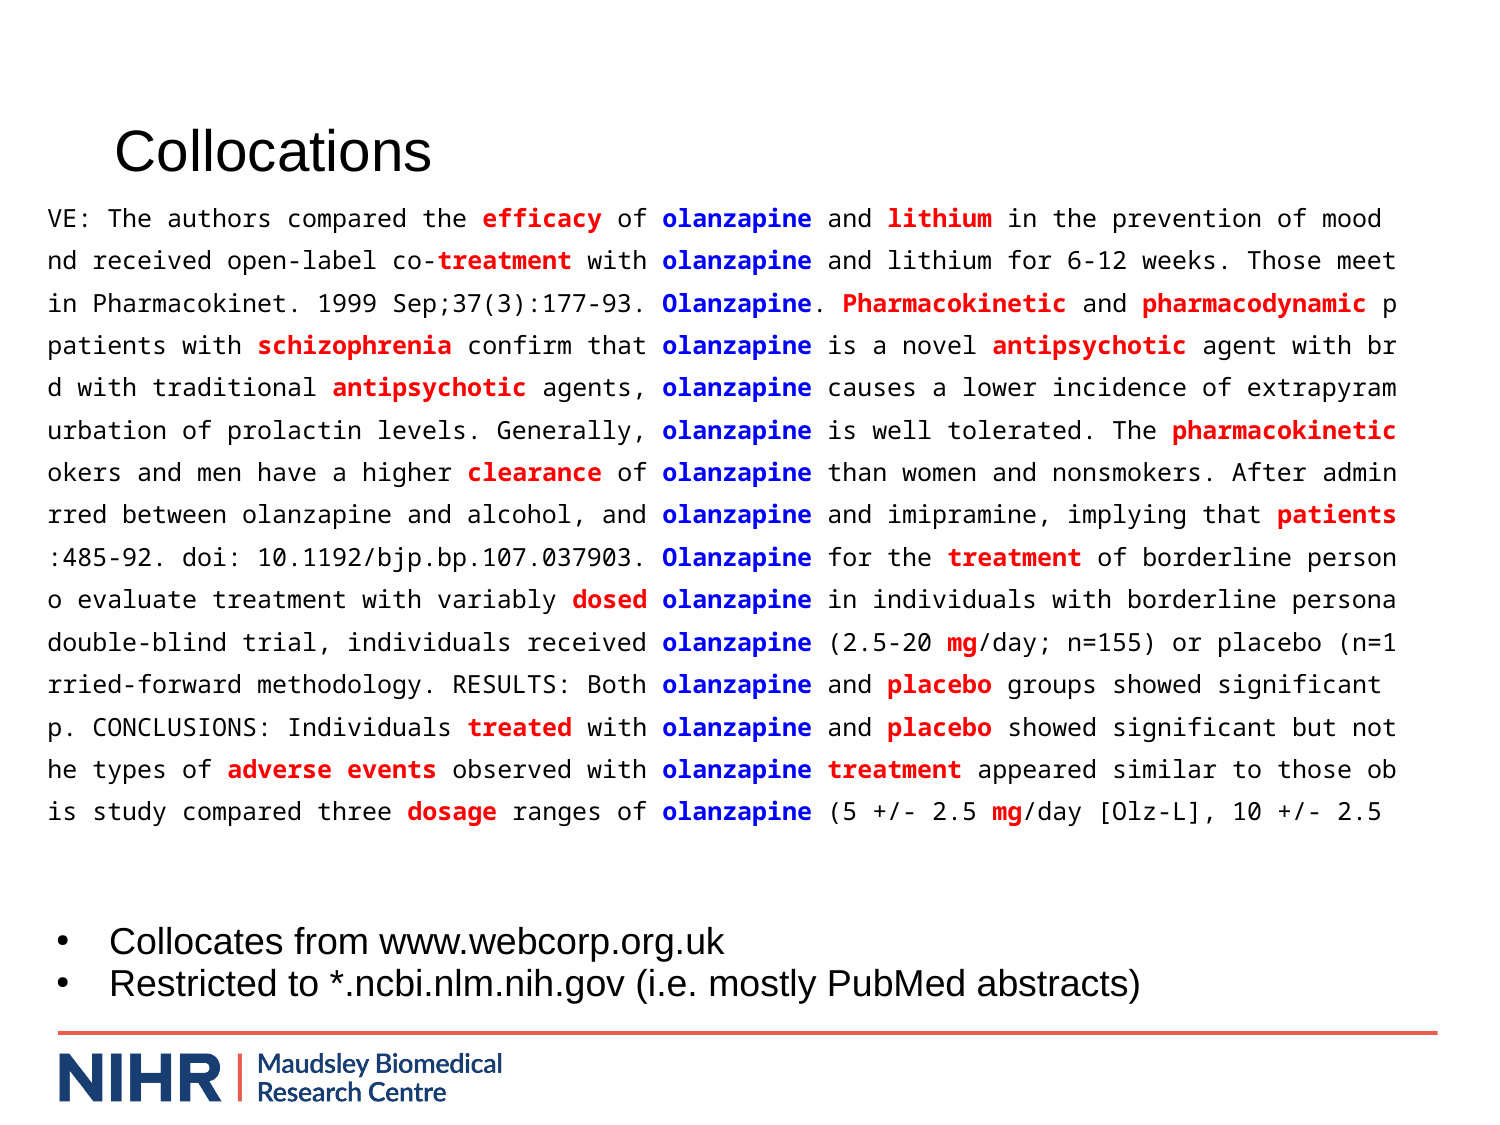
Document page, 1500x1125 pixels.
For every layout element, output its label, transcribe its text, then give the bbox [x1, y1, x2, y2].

text_box Collocations [100, 113, 1105, 192]
list VE: The authors compared the efficacy of olanzapine and lithium in the prevention of mood nd received open-label co-treatment with olanzapine and lithium for 6-12 weeks. Those meet in Pharmacokinet. 1999 Sep;37(3):177-93. Olanzapine. Pharmacokinetic and pharmacodynamic p patients with schizophrenia confirm that olanzapine is a novel antipsychotic agent with br d with traditional antipsychotic agents, olanzapine causes a lower incidence of extrapyram urbation of prolactin levels. Generally, olanzapine is well tolerated. The pharmacokinetic okers and men have a higher clearance of olanzapine than women and nonsmokers. After admin rred between olanzapine and alcohol, and olanzapine and imipramine, implying that patients :485-92. doi: 10.1192/bjp.bp.107.037903. Olanzapine for the treatment of borderline person o evaluate treatment with variably dosed olanzapine in individuals with borderline persona double-blind trial, individuals received olanzapine (2.5-20 mg/day; n=155) or placebo (n=1 rried-forward methodology. RESULTS: Both olanzapine and placebo groups showed significant p. CONCLUSIONS: Individuals treated with olanzapine and placebo showed significant but not he types of adverse events observed with olanzapine treatment appeared similar to those ob is study compared three dosage ranges of olanzapine (5 +/- 2.5 mg/day [Olz-L], 10 +/- 2.5 [47, 202, 1500, 449]
text_box Collocates from www.webcorp.org.uk Restricted to *.ncbi.nlm.nih.gov (i.e. mostly PubMed abstracts) [23, 912, 1387, 1125]
